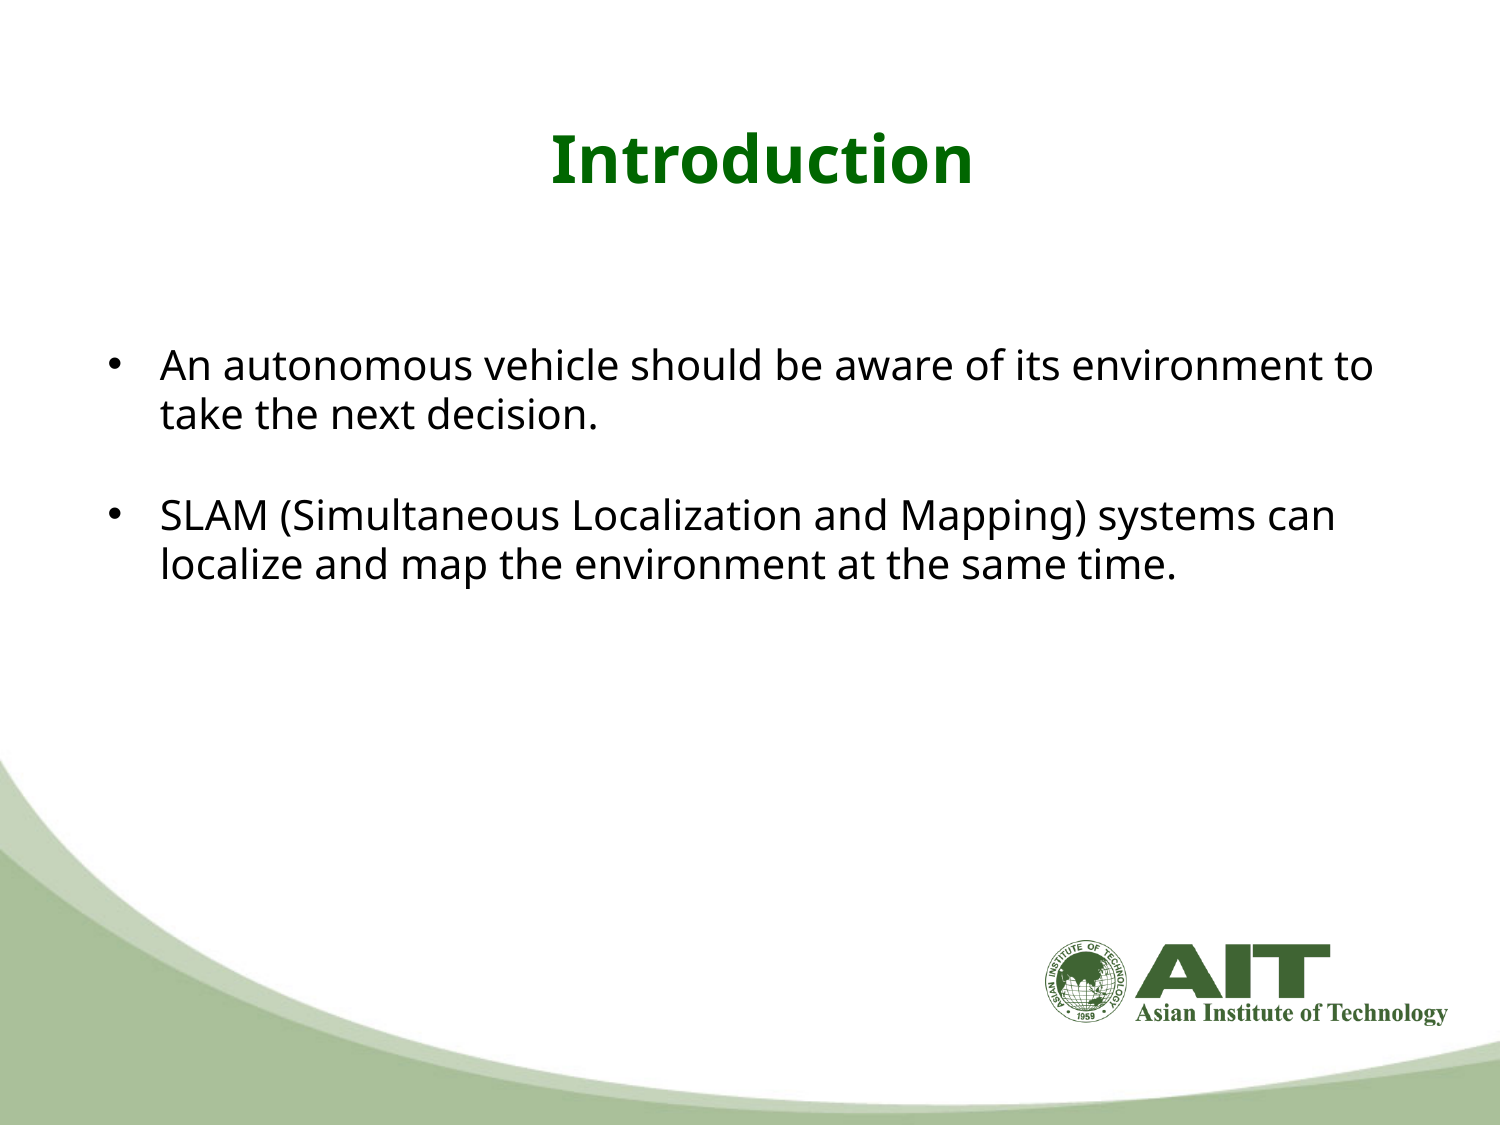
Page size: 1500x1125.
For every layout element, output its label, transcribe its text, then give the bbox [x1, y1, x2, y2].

list An autonomous vehicle should be aware of its environment to take the next decision. SLAM (Simultaneous Localization and Mapping) systems can localize and map the environment at the same time. [88, 280, 1439, 1024]
title Introduction [88, 63, 1439, 251]
picture [0, 0, 1500, 1125]
